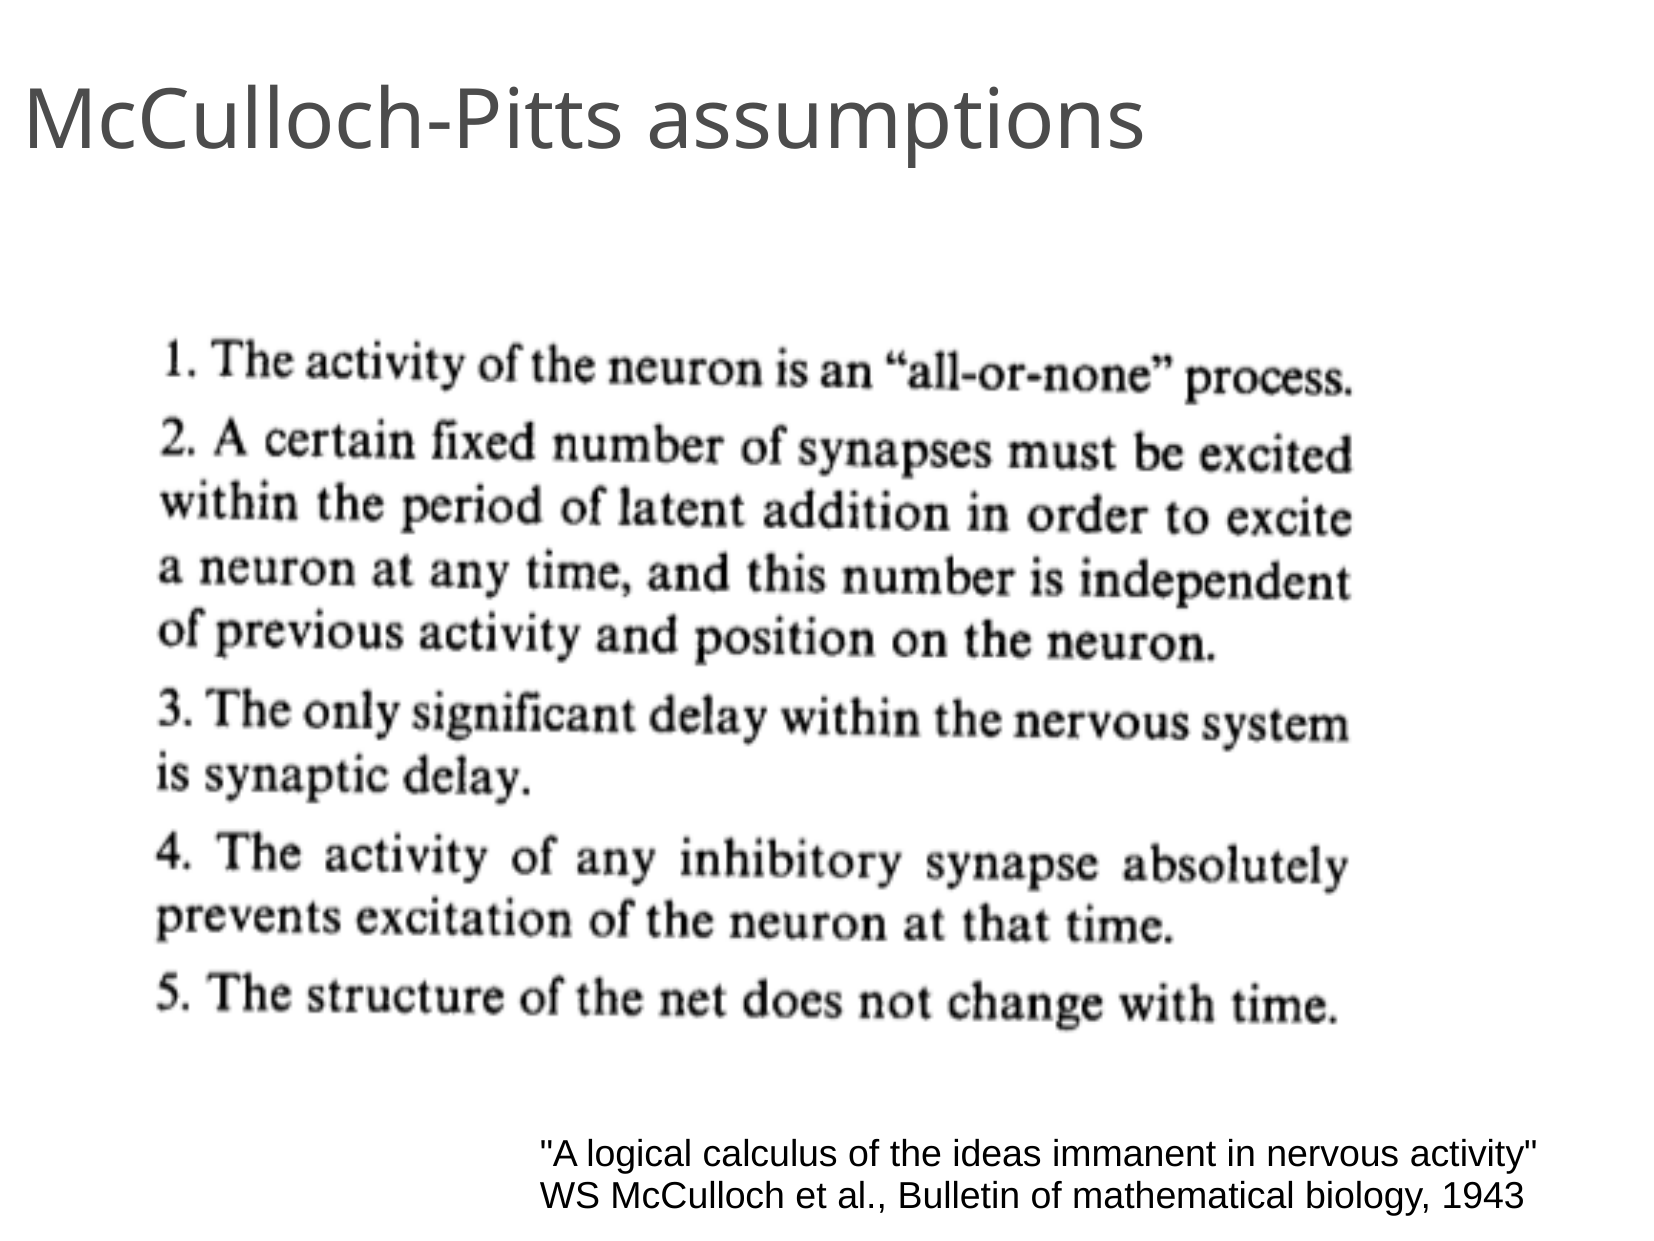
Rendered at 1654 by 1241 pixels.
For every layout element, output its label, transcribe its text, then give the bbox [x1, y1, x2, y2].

title McCulloch-Pitts assumptions [22, 19, 1654, 213]
text_box "A logical calculus of the ideas immanent in nervous activity" WS McCulloch et al., Bulletin of mathematical biology, 1943 [525, 1125, 1621, 1224]
picture [135, 314, 1415, 1066]
